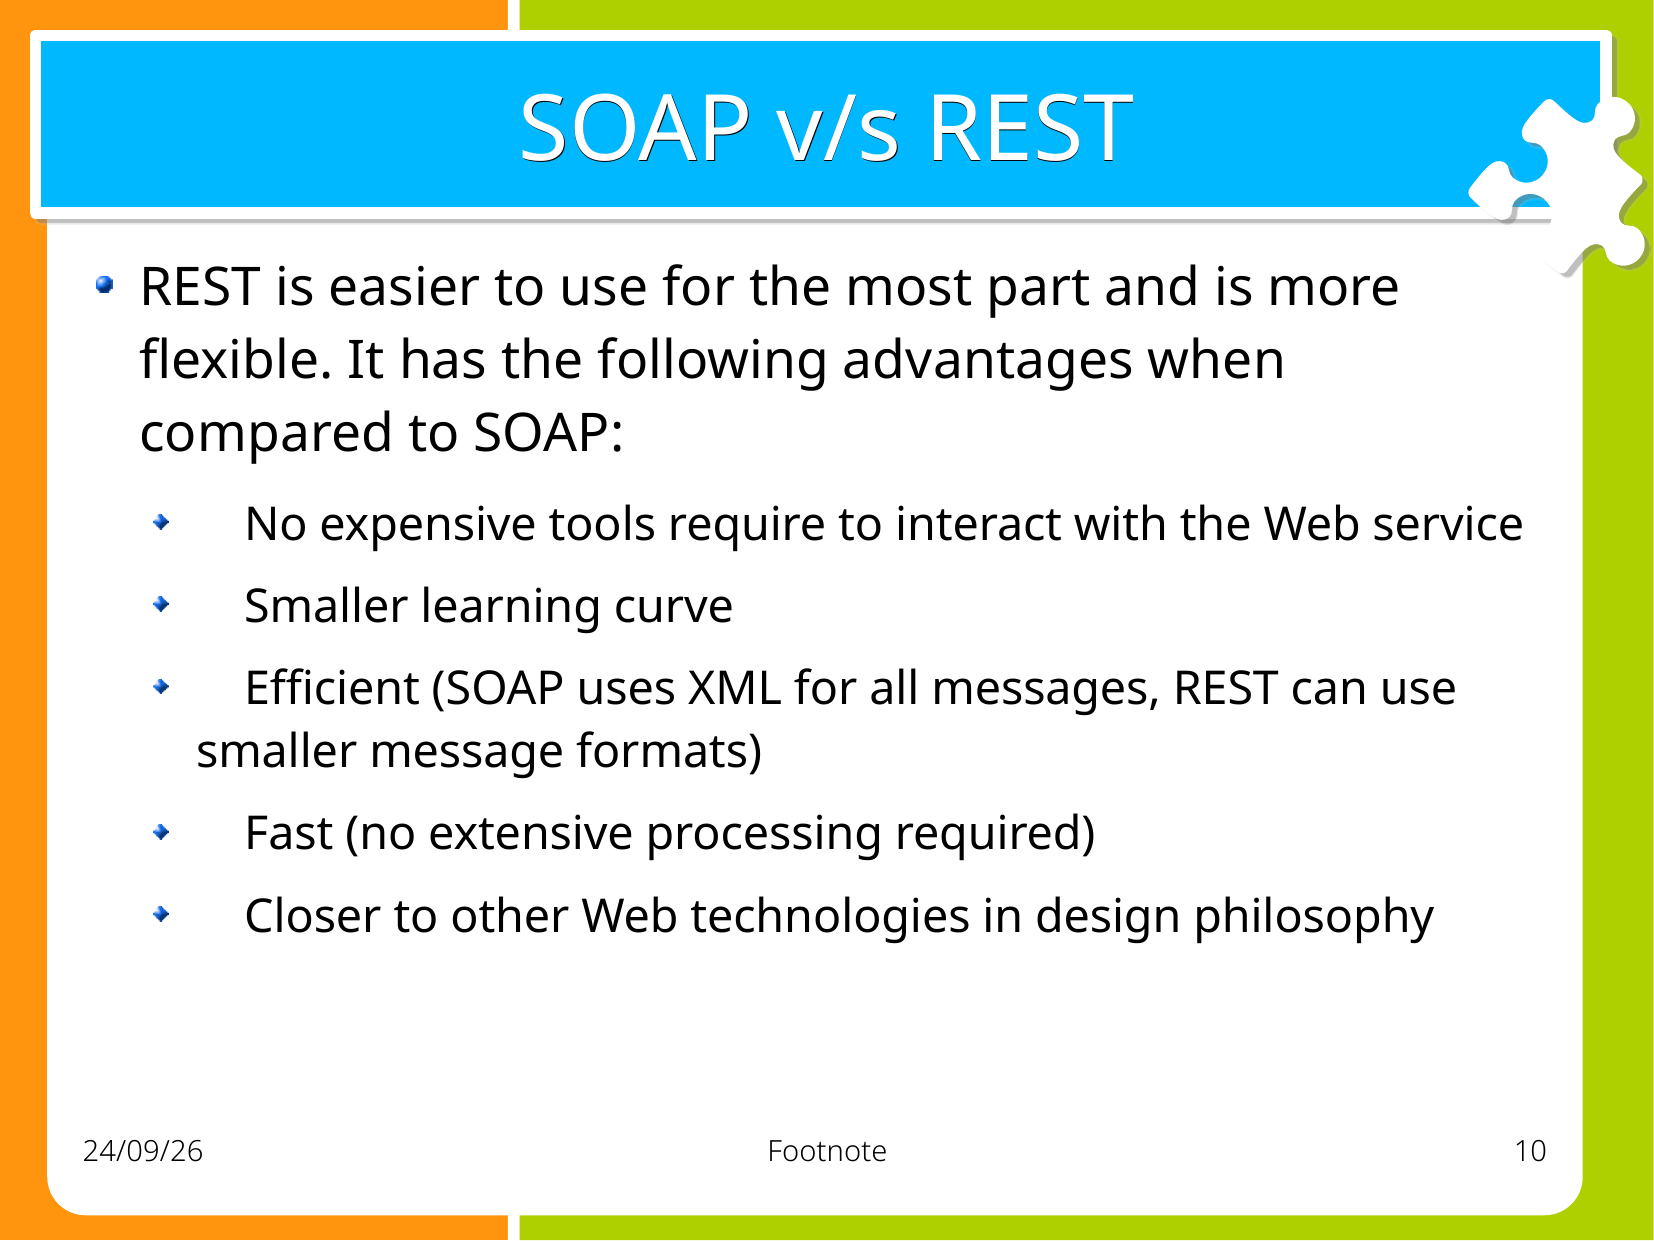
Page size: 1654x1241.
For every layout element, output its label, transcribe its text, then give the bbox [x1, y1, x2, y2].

list REST is easier to use for the most part and is more flexible. It has the following advantages when compared to SOAP: No expensive tools require to interact with the Web service Smaller learning curve Efficient (SOAP uses XML for all messages, REST can use smaller message formats) Fast (no extensive processing required) Closer to other Web technologies in design philosophy [82, 248, 1538, 968]
title SOAP v/s REST [82, 49, 1571, 201]
